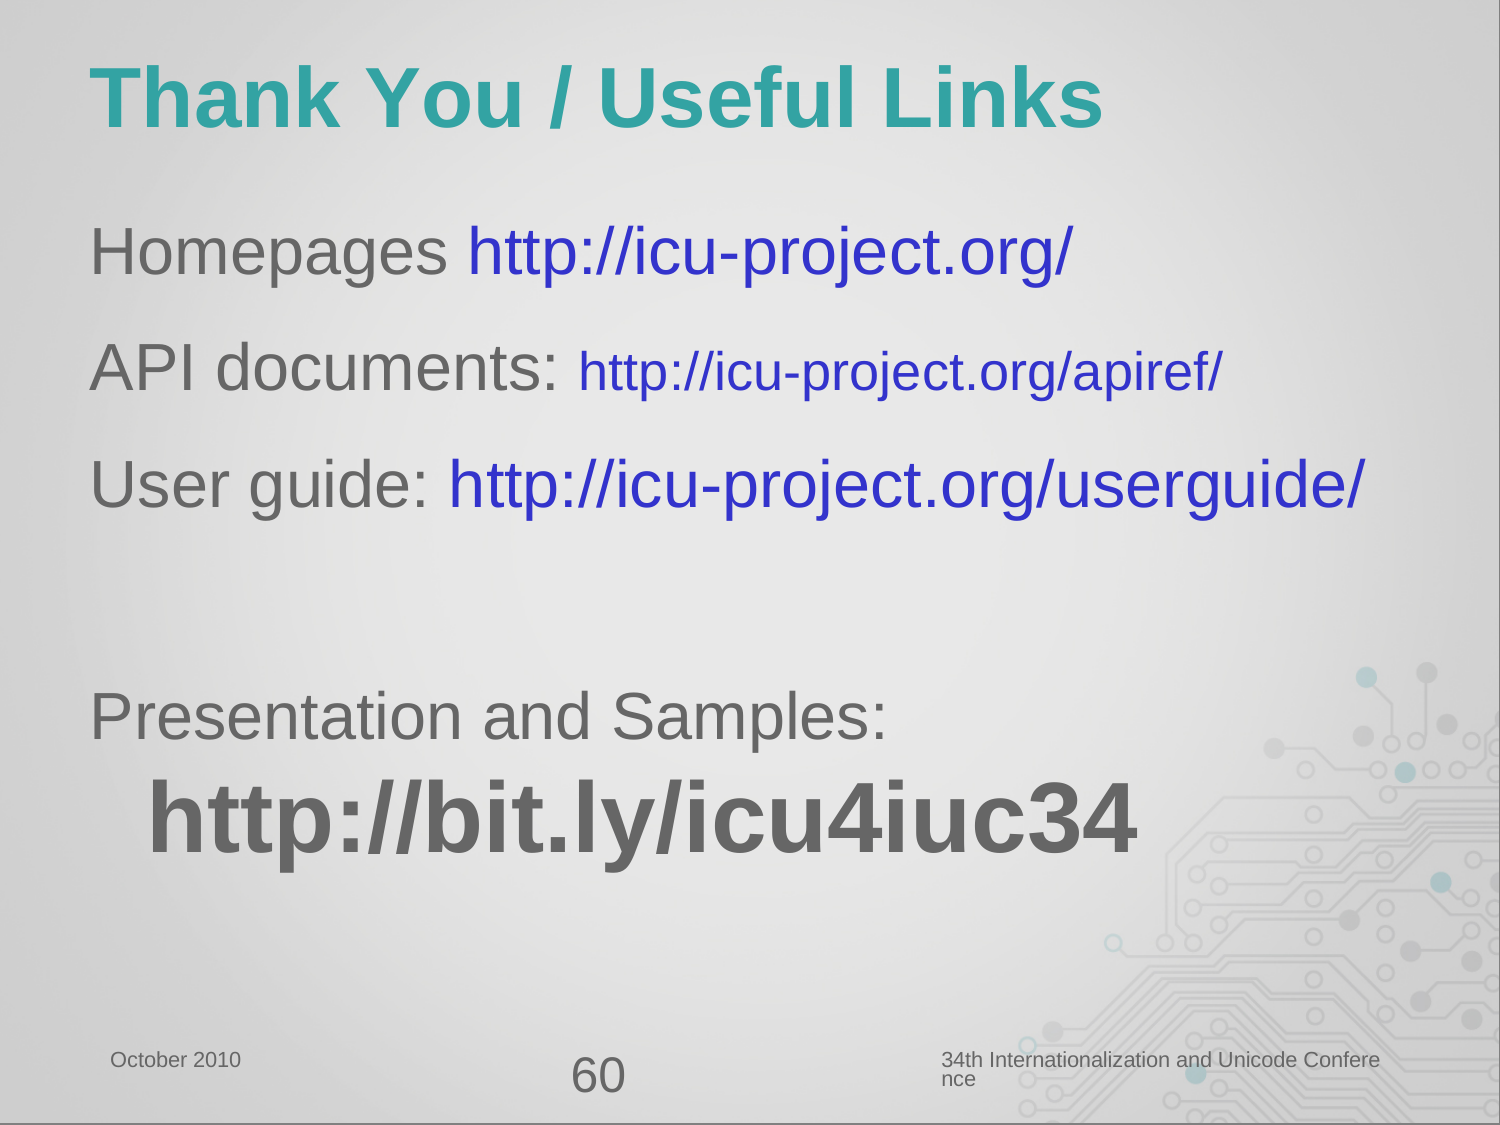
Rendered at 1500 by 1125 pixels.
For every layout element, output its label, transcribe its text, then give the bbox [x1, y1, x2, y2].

picture [0, 0, 1499, 1123]
list Homepages http://icu-project.org/ API documents: http://icu-project.org/apiref/ User guide: http://icu-project.org/userguide/ Presentation and Samples: http://bit.ly/icu4iuc34 [75, 200, 1426, 1006]
title Thank You / Useful Links [75, 34, 1426, 153]
